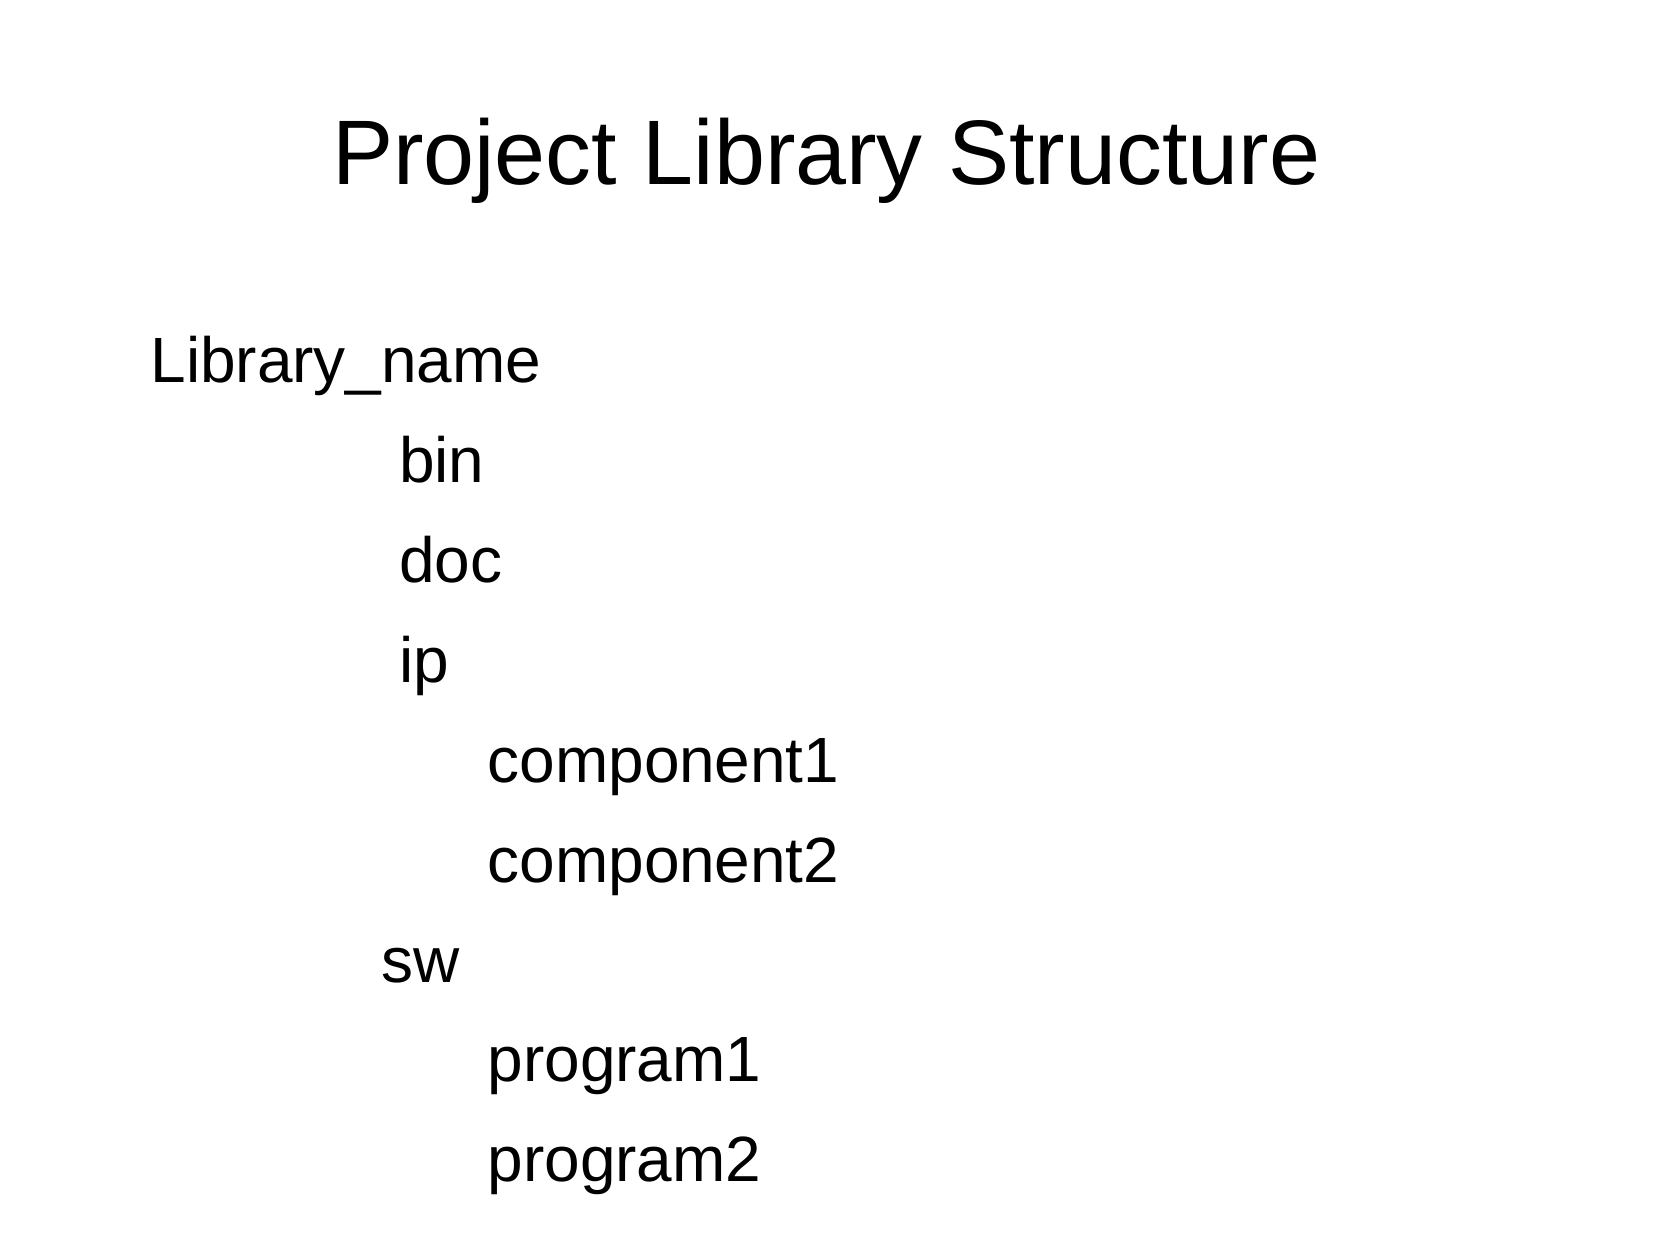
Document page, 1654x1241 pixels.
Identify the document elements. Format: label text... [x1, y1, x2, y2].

list Library_name bin doc ip component1 component2 sw program1 program2 [82, 225, 1571, 1201]
title Project Library Structure [82, 49, 1571, 225]
